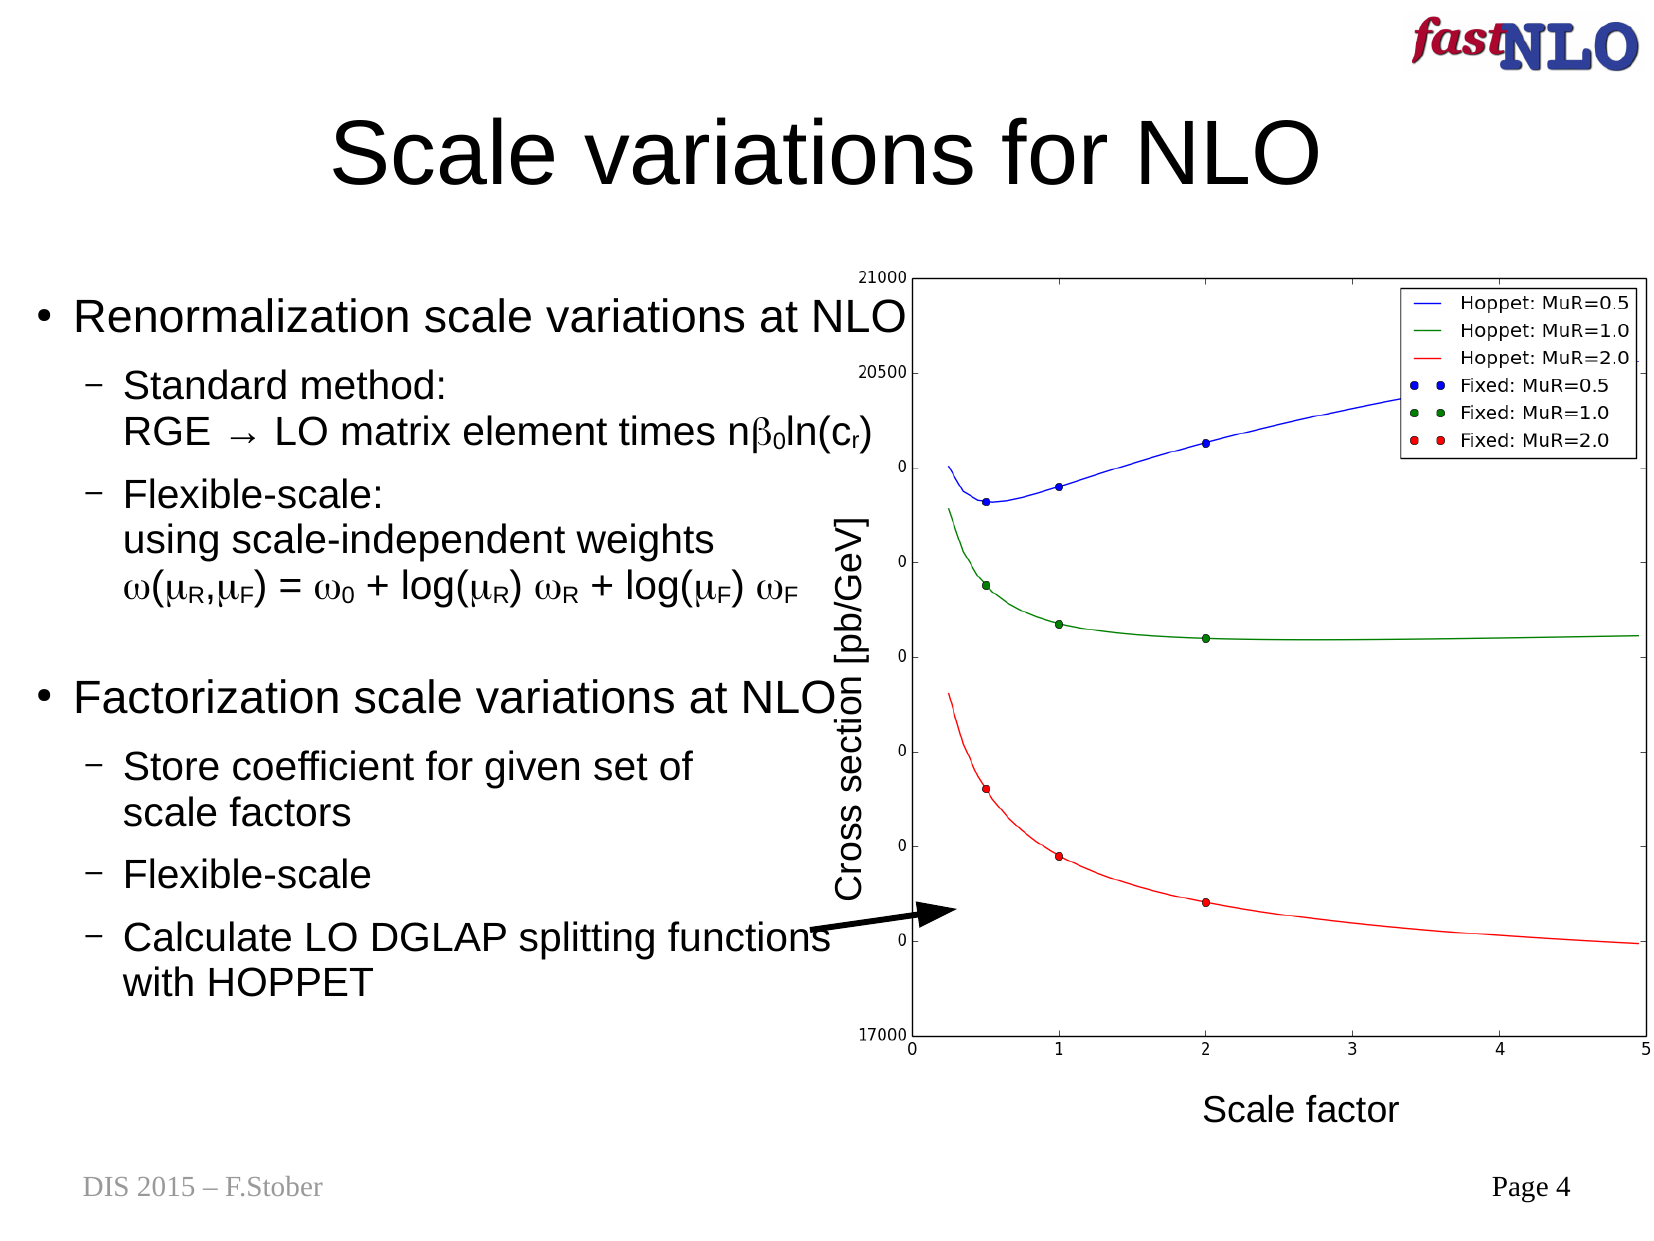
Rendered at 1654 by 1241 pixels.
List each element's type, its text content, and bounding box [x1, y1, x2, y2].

title Scale variations for NLO [82, 49, 1571, 257]
text_box Scale factor [1030, 1060, 1572, 1158]
picture [1404, 12, 1644, 72]
picture [793, 183, 1654, 1130]
list Renormalization scale variations at NLO Standard method: RGE → LO matrix element times nb0ln(cr) Flexible-scale: using scale-independent weights w(mR,mF) = w0 + log(mR) wR + log(mF) wF Factorization scale variations at NLO Store coefficient for given set of scale factors Flexible-scale Calculate LO DGLAP splitting functions with HOPPET [23, 290, 1531, 1010]
